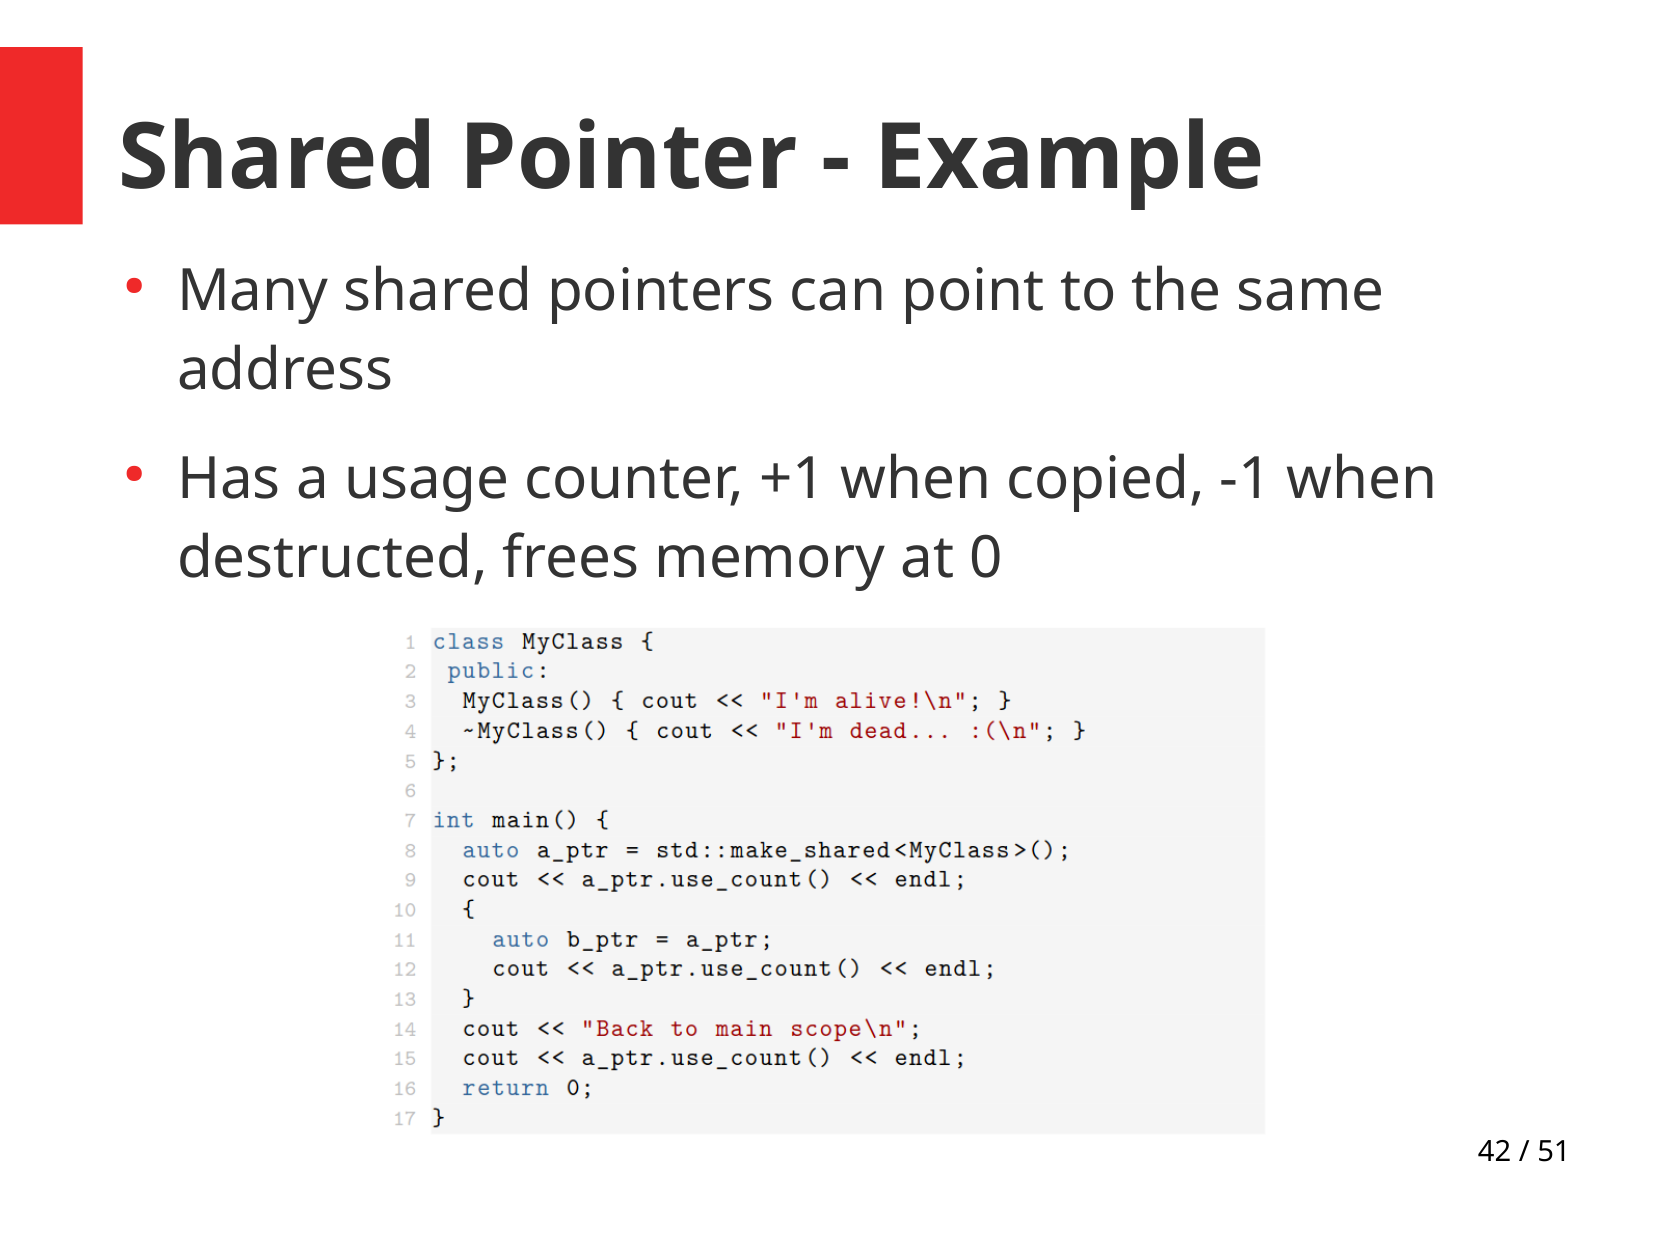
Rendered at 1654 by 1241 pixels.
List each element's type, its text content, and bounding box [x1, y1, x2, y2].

list Many shared pointers can point to the same address Has a usage counter, +1 when copied, -1 when destructed, frees memory at 0 [106, 248, 1524, 968]
picture [389, 627, 1276, 1146]
title Shared Pointer - Example [118, 49, 1571, 257]
